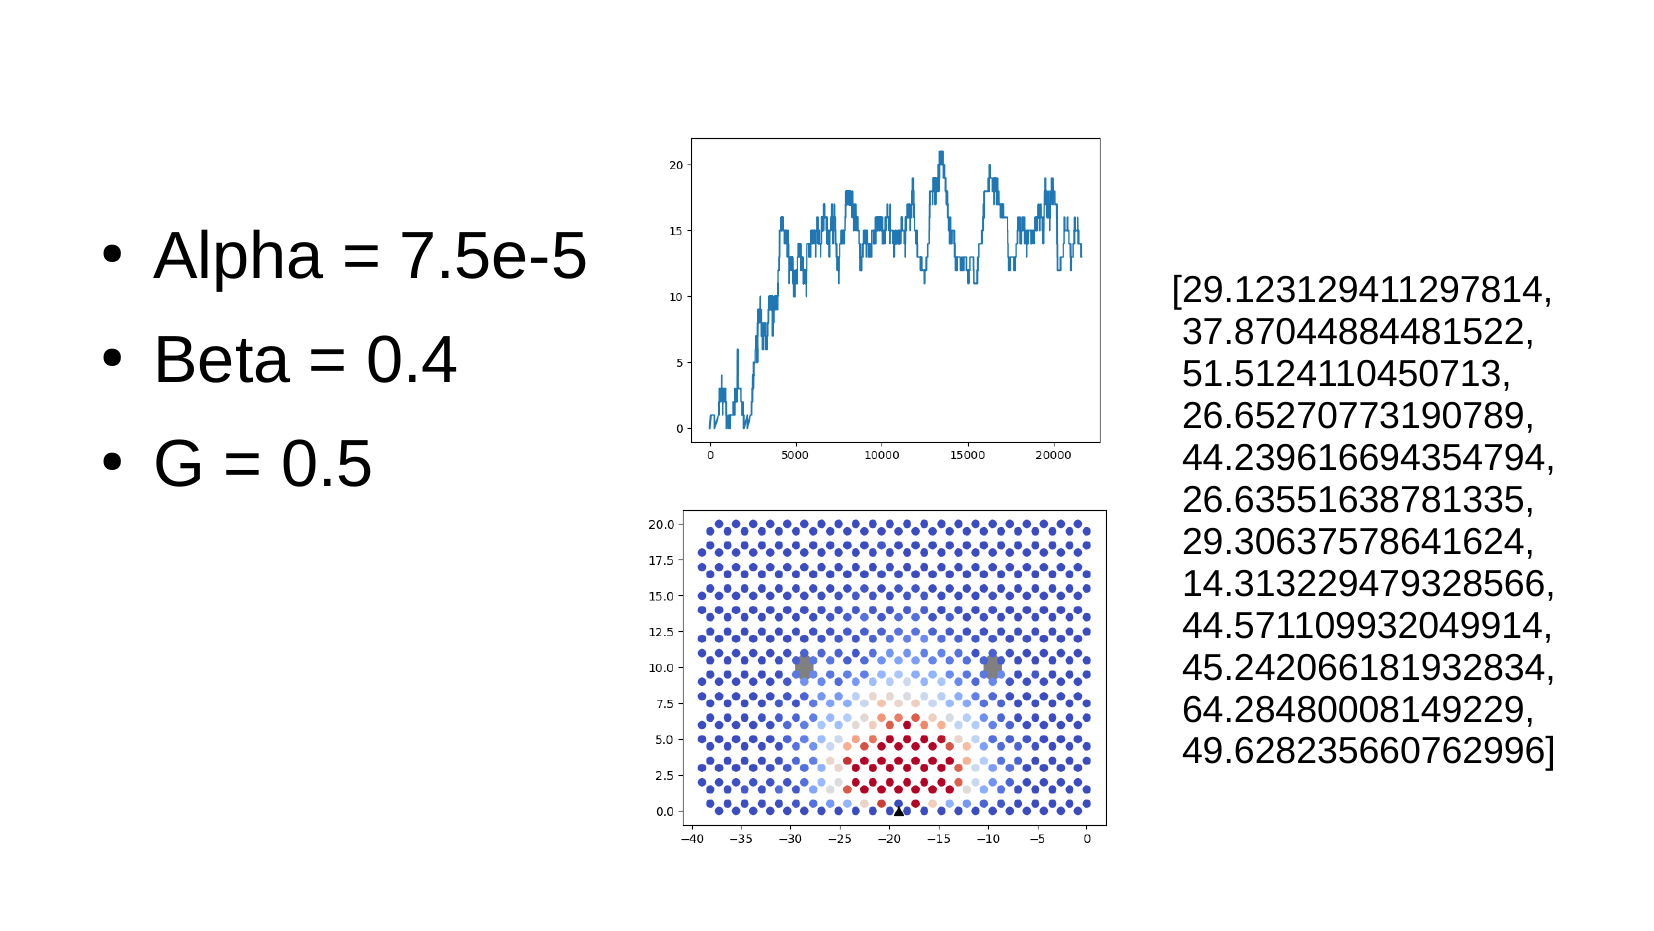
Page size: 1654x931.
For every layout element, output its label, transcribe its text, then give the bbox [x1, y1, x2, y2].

list Alpha = 7.5e-5 Beta = 0.4 G = 0.5 [1152, 217, 1571, 460]
list Alpha = 7.5e-5 Beta = 0.4 G = 0.5 [82, 217, 625, 758]
text_box [29.123129411297814, 37.87044884481522, 51.5124110450713, 26.65270773190789, 44.239616694354794, 26.63551638781335, 29.30637578641624, 14.313229479328566, 44.571109932049914, 45.242066181932834, 64.28480008149229, 49.628235660762996] [1156, 260, 1571, 780]
picture [614, 90, 1160, 870]
